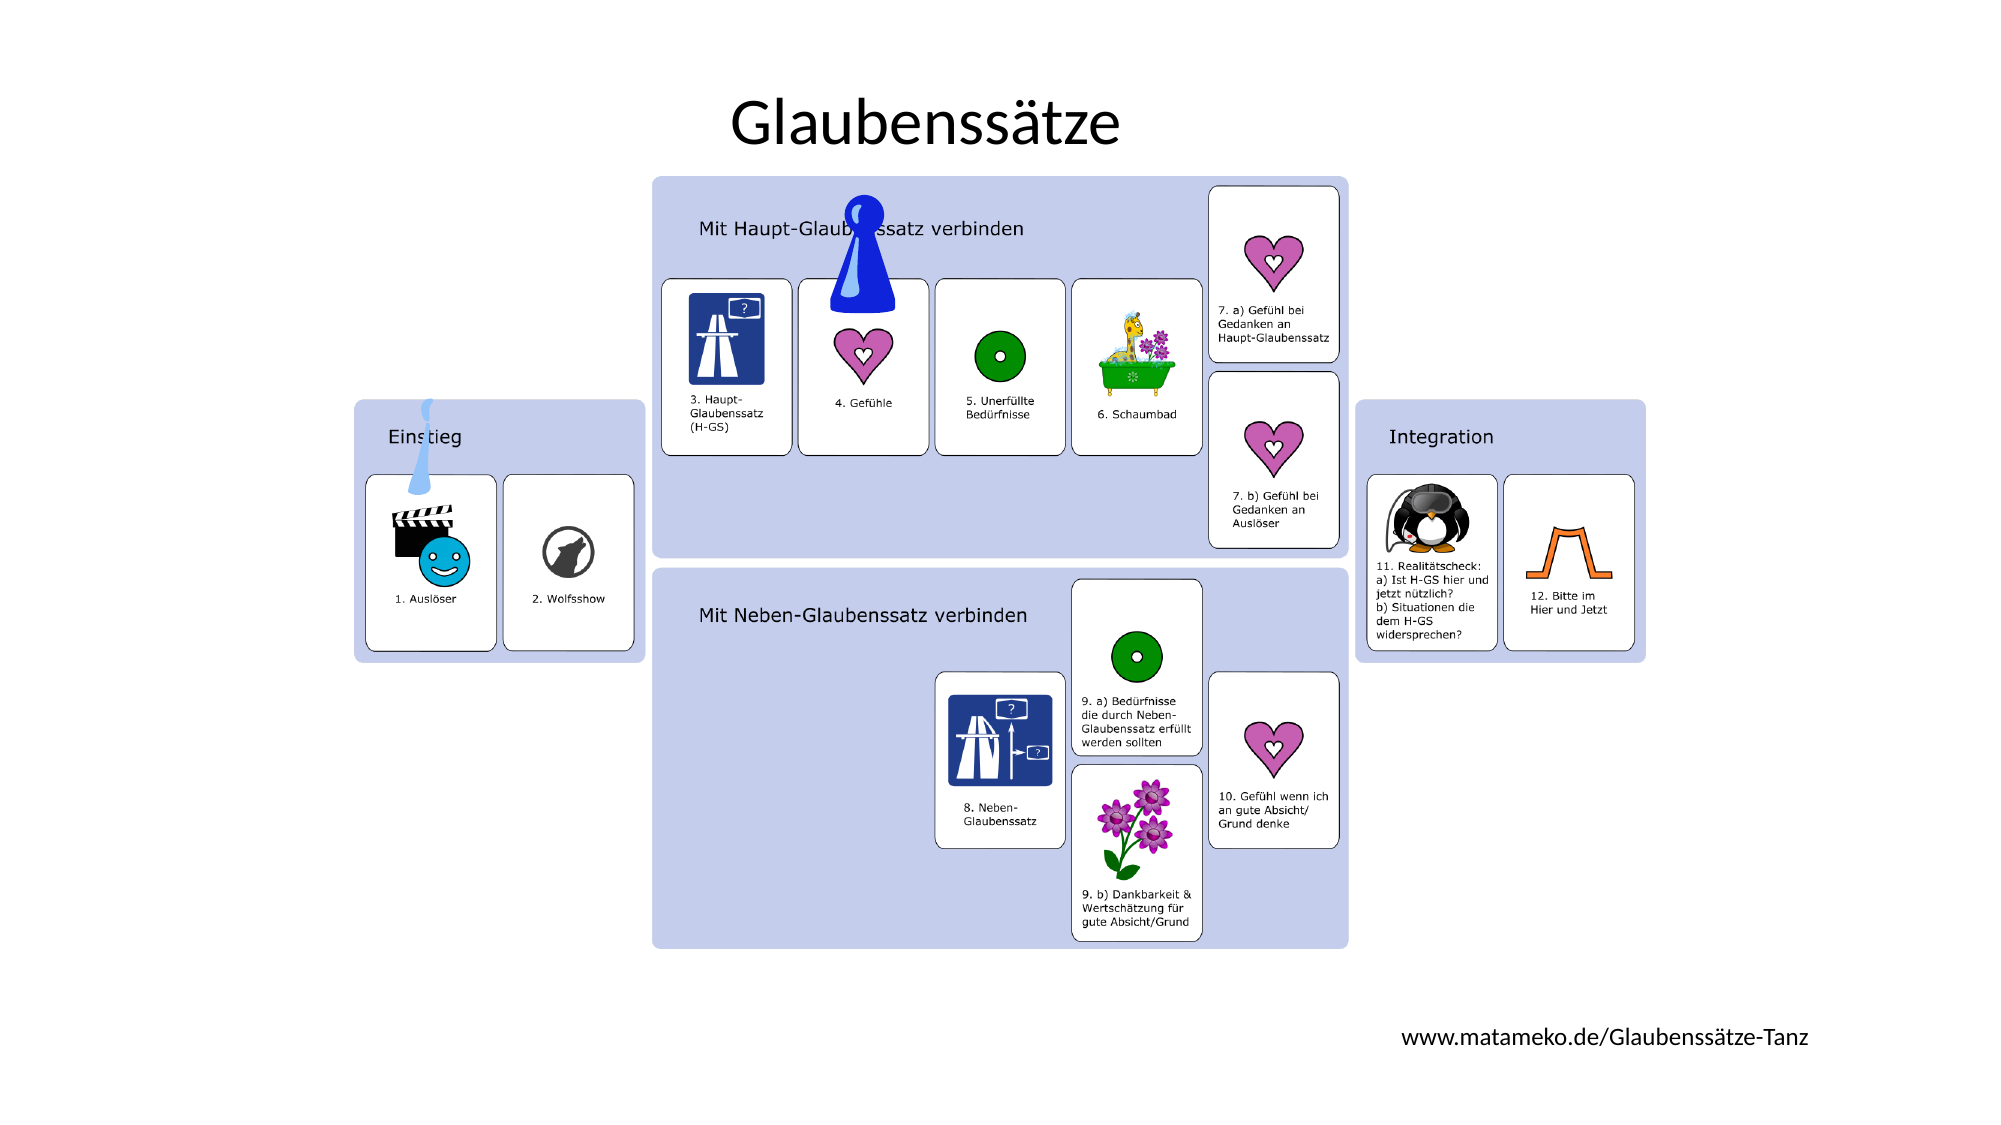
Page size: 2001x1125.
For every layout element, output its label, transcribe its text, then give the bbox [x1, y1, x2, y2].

text_box Glaubenssätze [715, 70, 1142, 167]
text_box [408, 398, 434, 496]
text_box www.matameko.de/Glaubenssätze-Tanz [1386, 1013, 1825, 1058]
picture [354, 176, 1646, 949]
text_box [830, 194, 896, 314]
